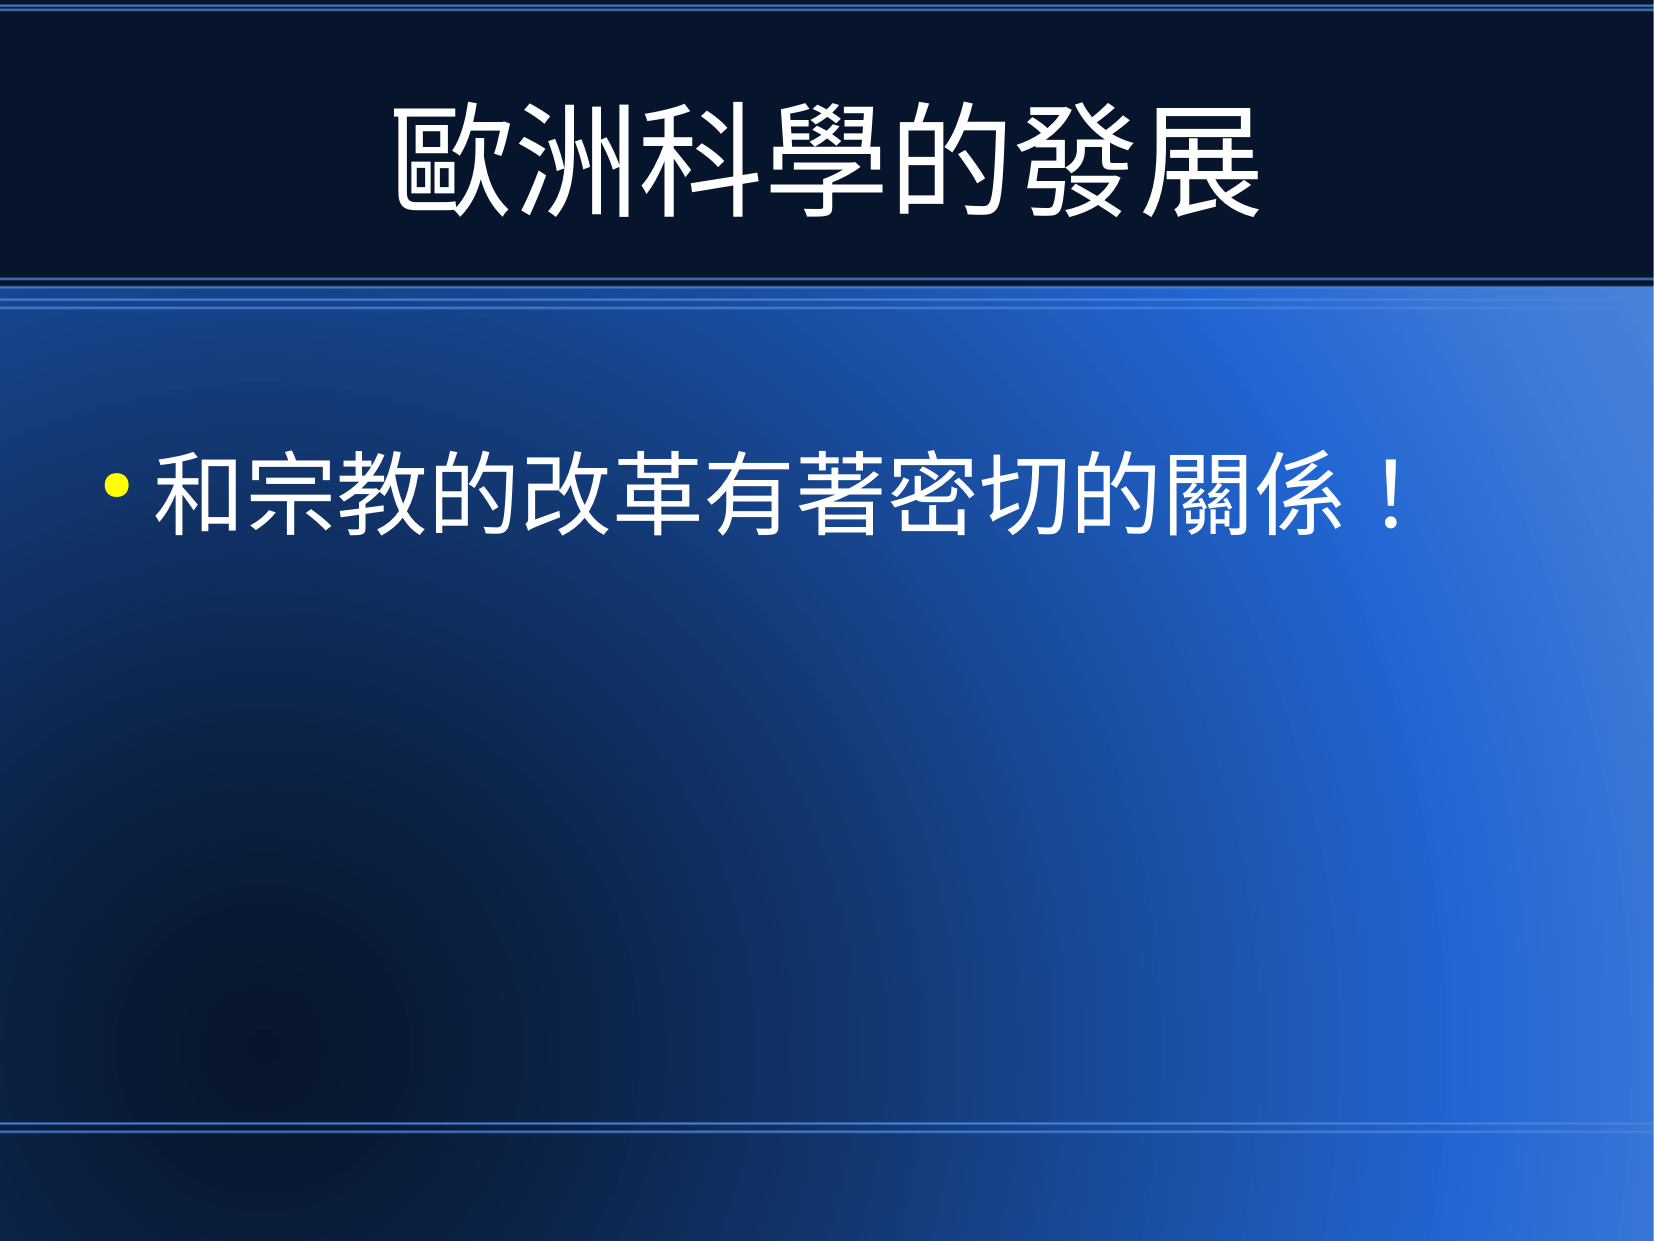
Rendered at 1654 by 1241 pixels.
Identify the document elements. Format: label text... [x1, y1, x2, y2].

list 和宗教的改革有著密切的關係！ [82, 355, 1571, 1241]
picture [0, 0, 1654, 1241]
title 歐洲科學的發展 [82, 49, 1571, 257]
